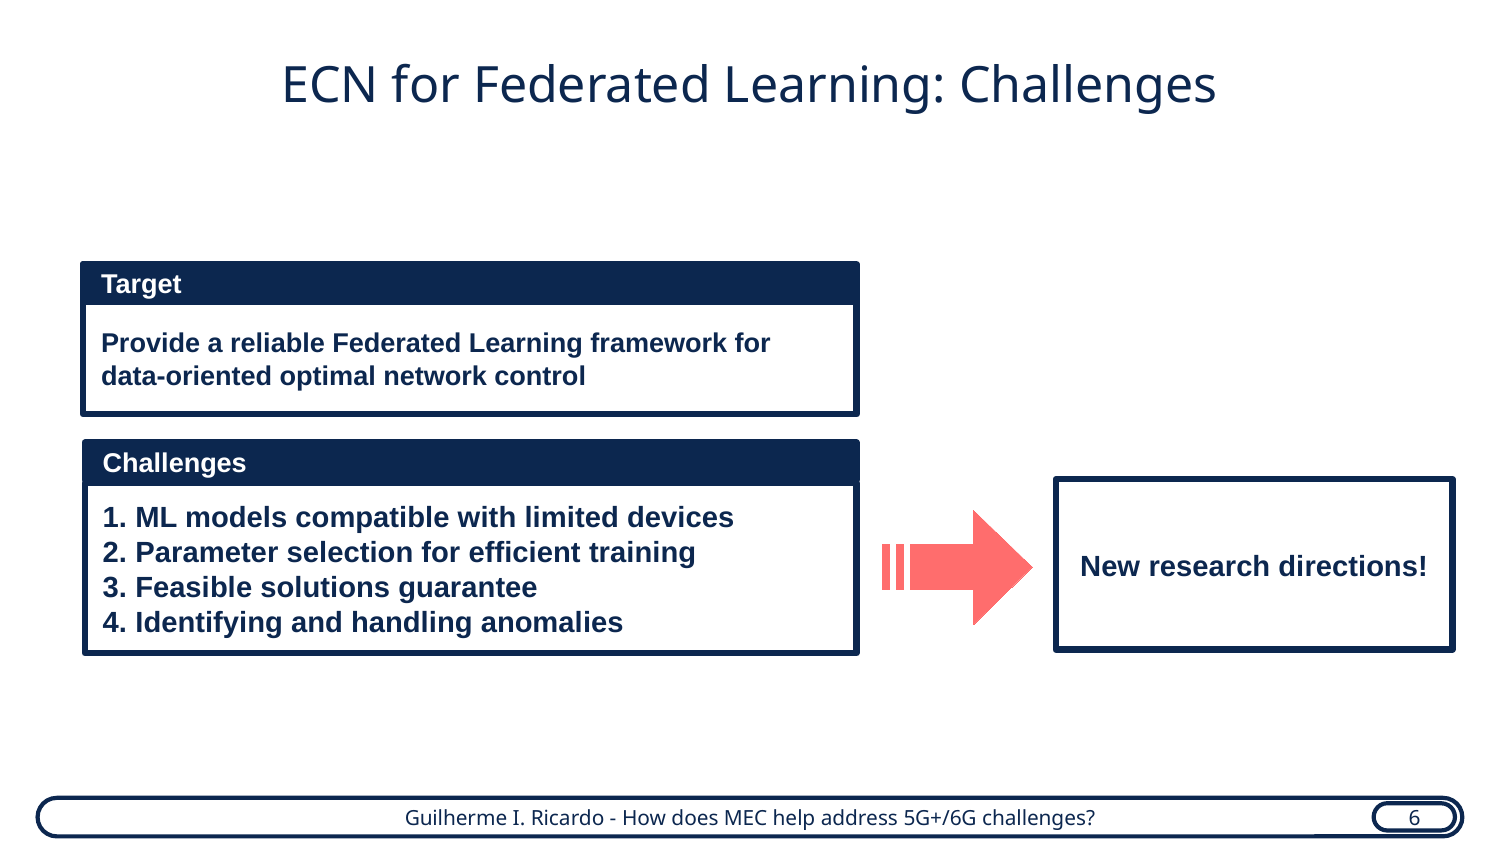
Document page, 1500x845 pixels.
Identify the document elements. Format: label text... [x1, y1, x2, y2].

text_box [896, 544, 904, 590]
text_box New research directions! [1055, 479, 1453, 650]
text_box ECN for Federated Learning: Challenges [37, 37, 1463, 193]
text_box [910, 510, 1033, 625]
text_box [882, 544, 890, 590]
text_box Challenges [84, 442, 857, 481]
text_box Provide a reliable Federated Learning framework for data-oriented optimal network control [83, 302, 857, 415]
text_box 1. ML models compatible with limited devices 2. Parameter selection for efficient training 3. Feasible solutions guarantee 4. Identifying and handling anomalies [84, 482, 857, 654]
text_box 6 [1373, 803, 1456, 831]
text_box Target [83, 264, 857, 302]
text_box Guilherme I. Ricardo - How does MEC help address 5G+/6G challenges? [37, 797, 1463, 837]
